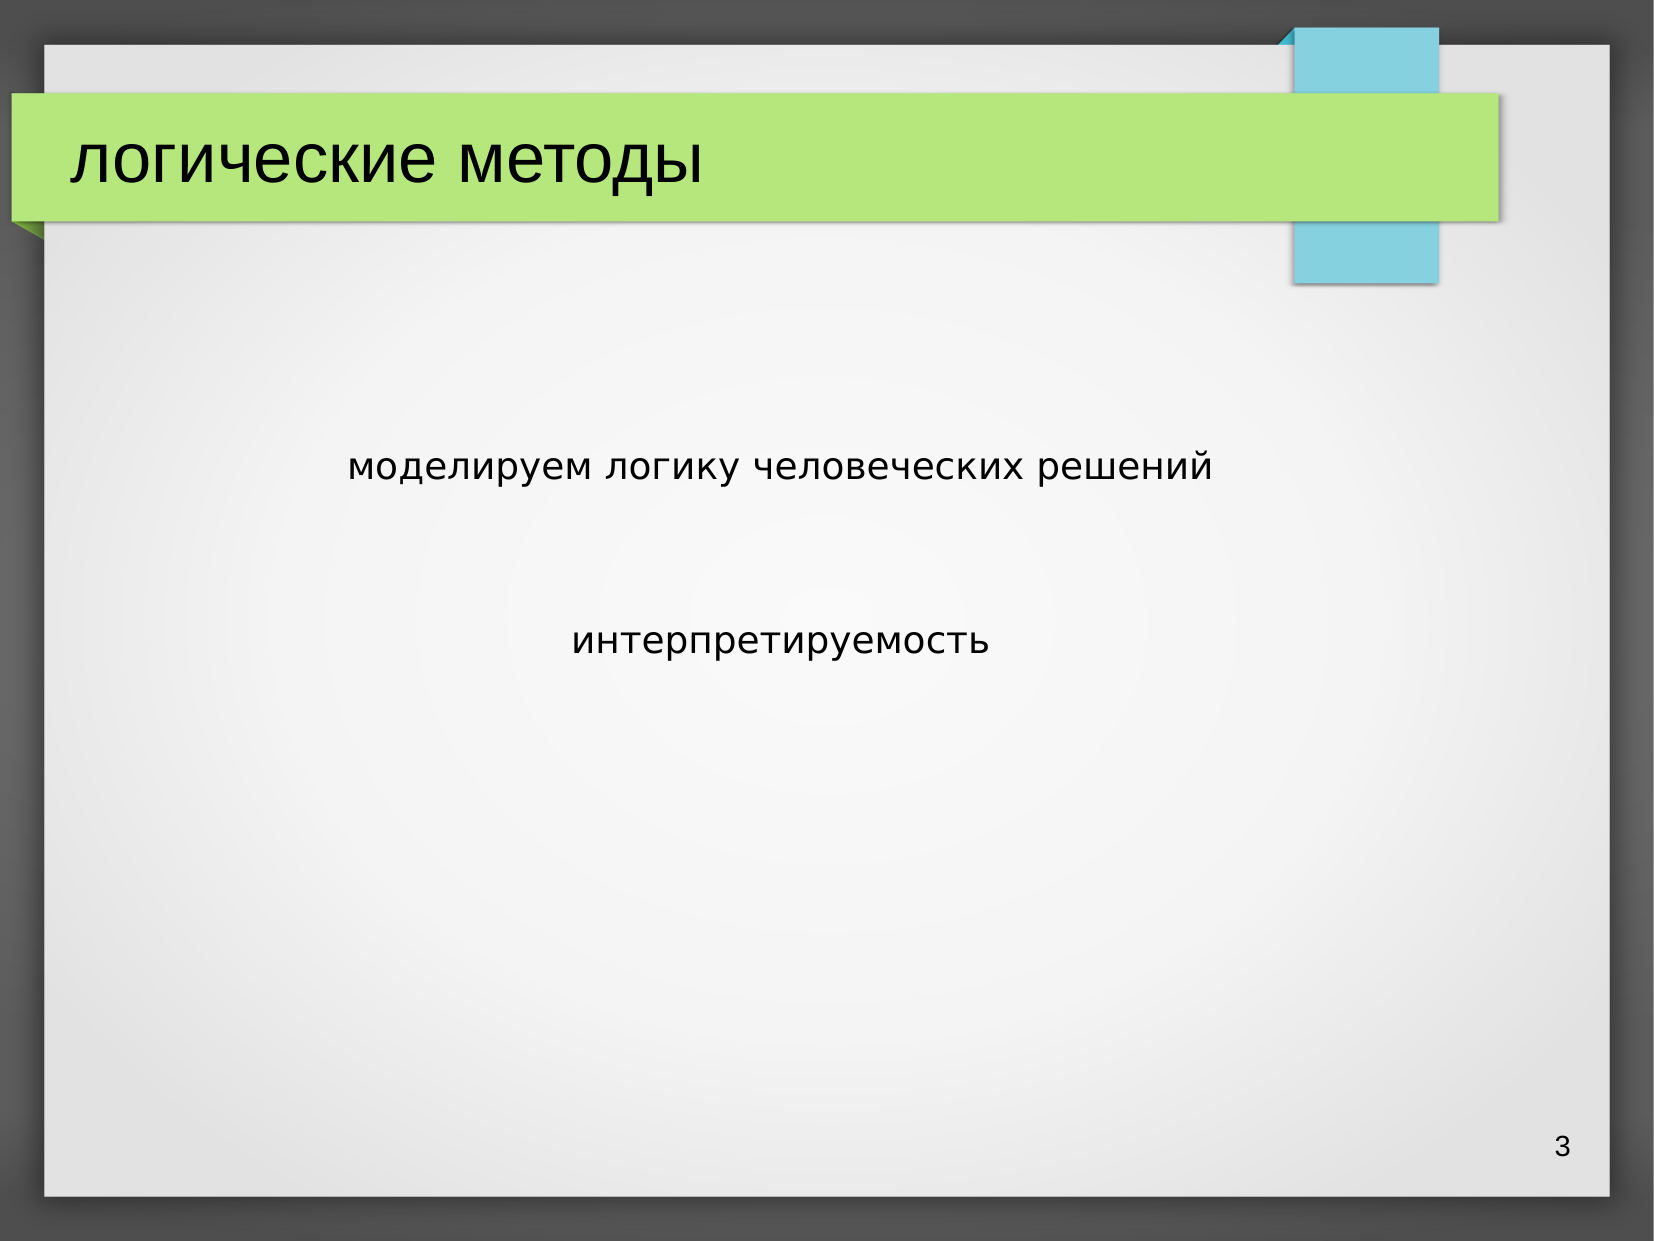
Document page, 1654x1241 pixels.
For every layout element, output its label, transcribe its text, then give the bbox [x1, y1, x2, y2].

title логические методы [70, 117, 1205, 200]
picture [0, 0, 1654, 1241]
text_box моделируем логику человеческих решений интерпретируемость [118, 437, 1444, 757]
